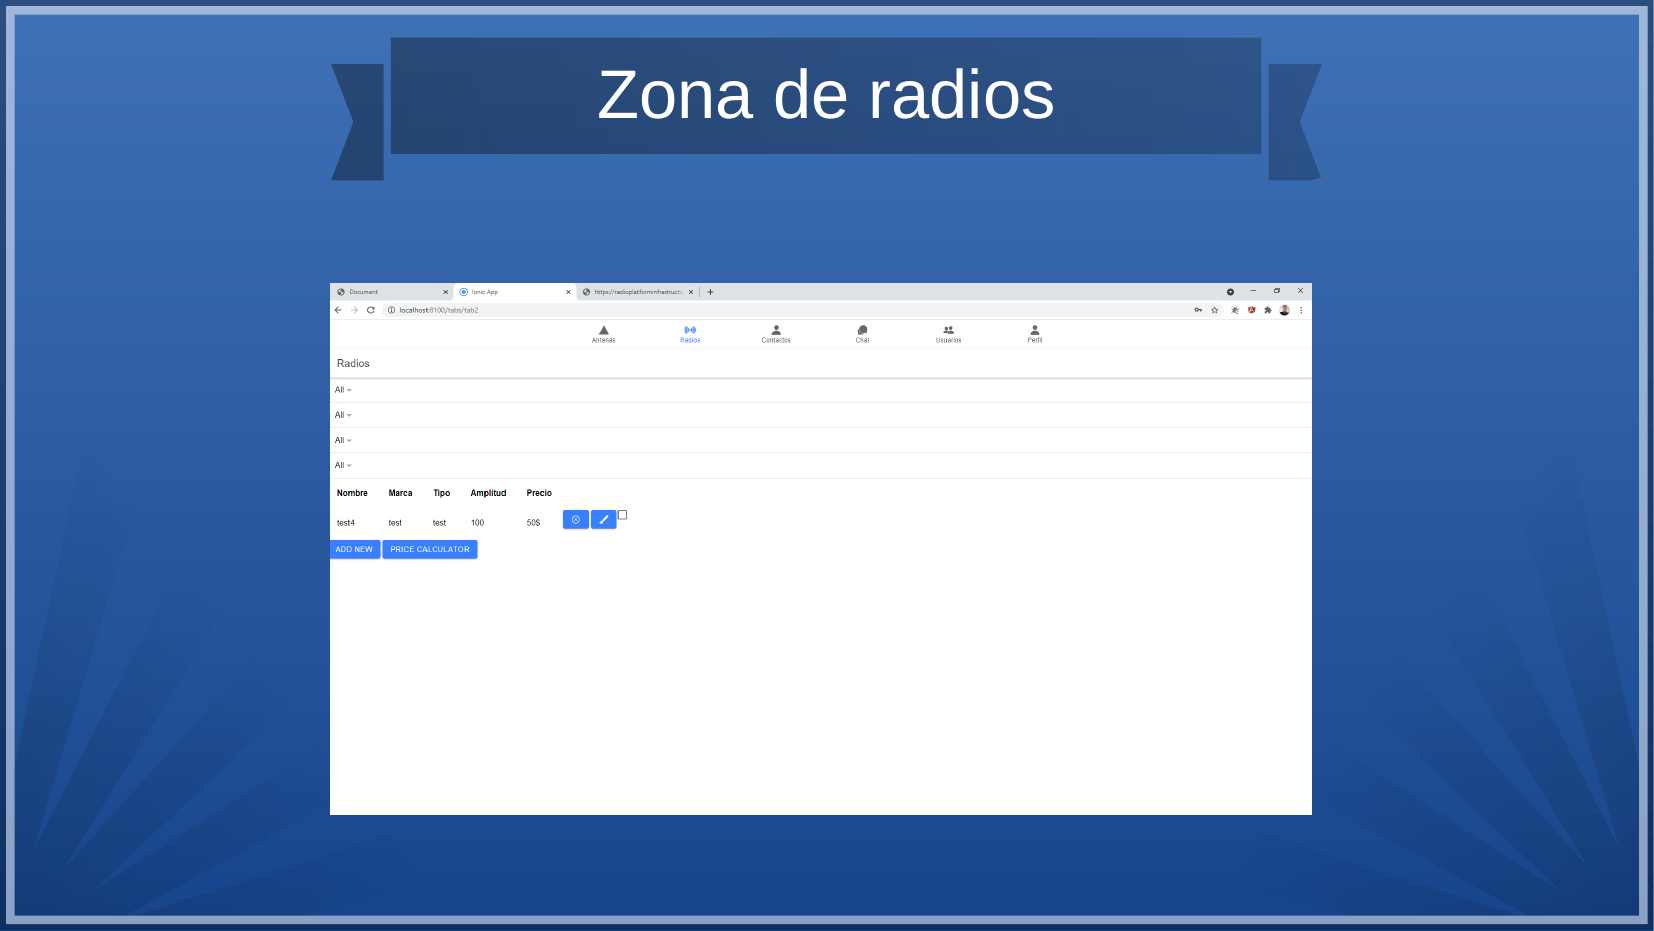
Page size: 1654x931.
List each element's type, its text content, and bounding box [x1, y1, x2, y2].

picture [330, 283, 1312, 815]
title Zona de radios [389, 35, 1264, 154]
